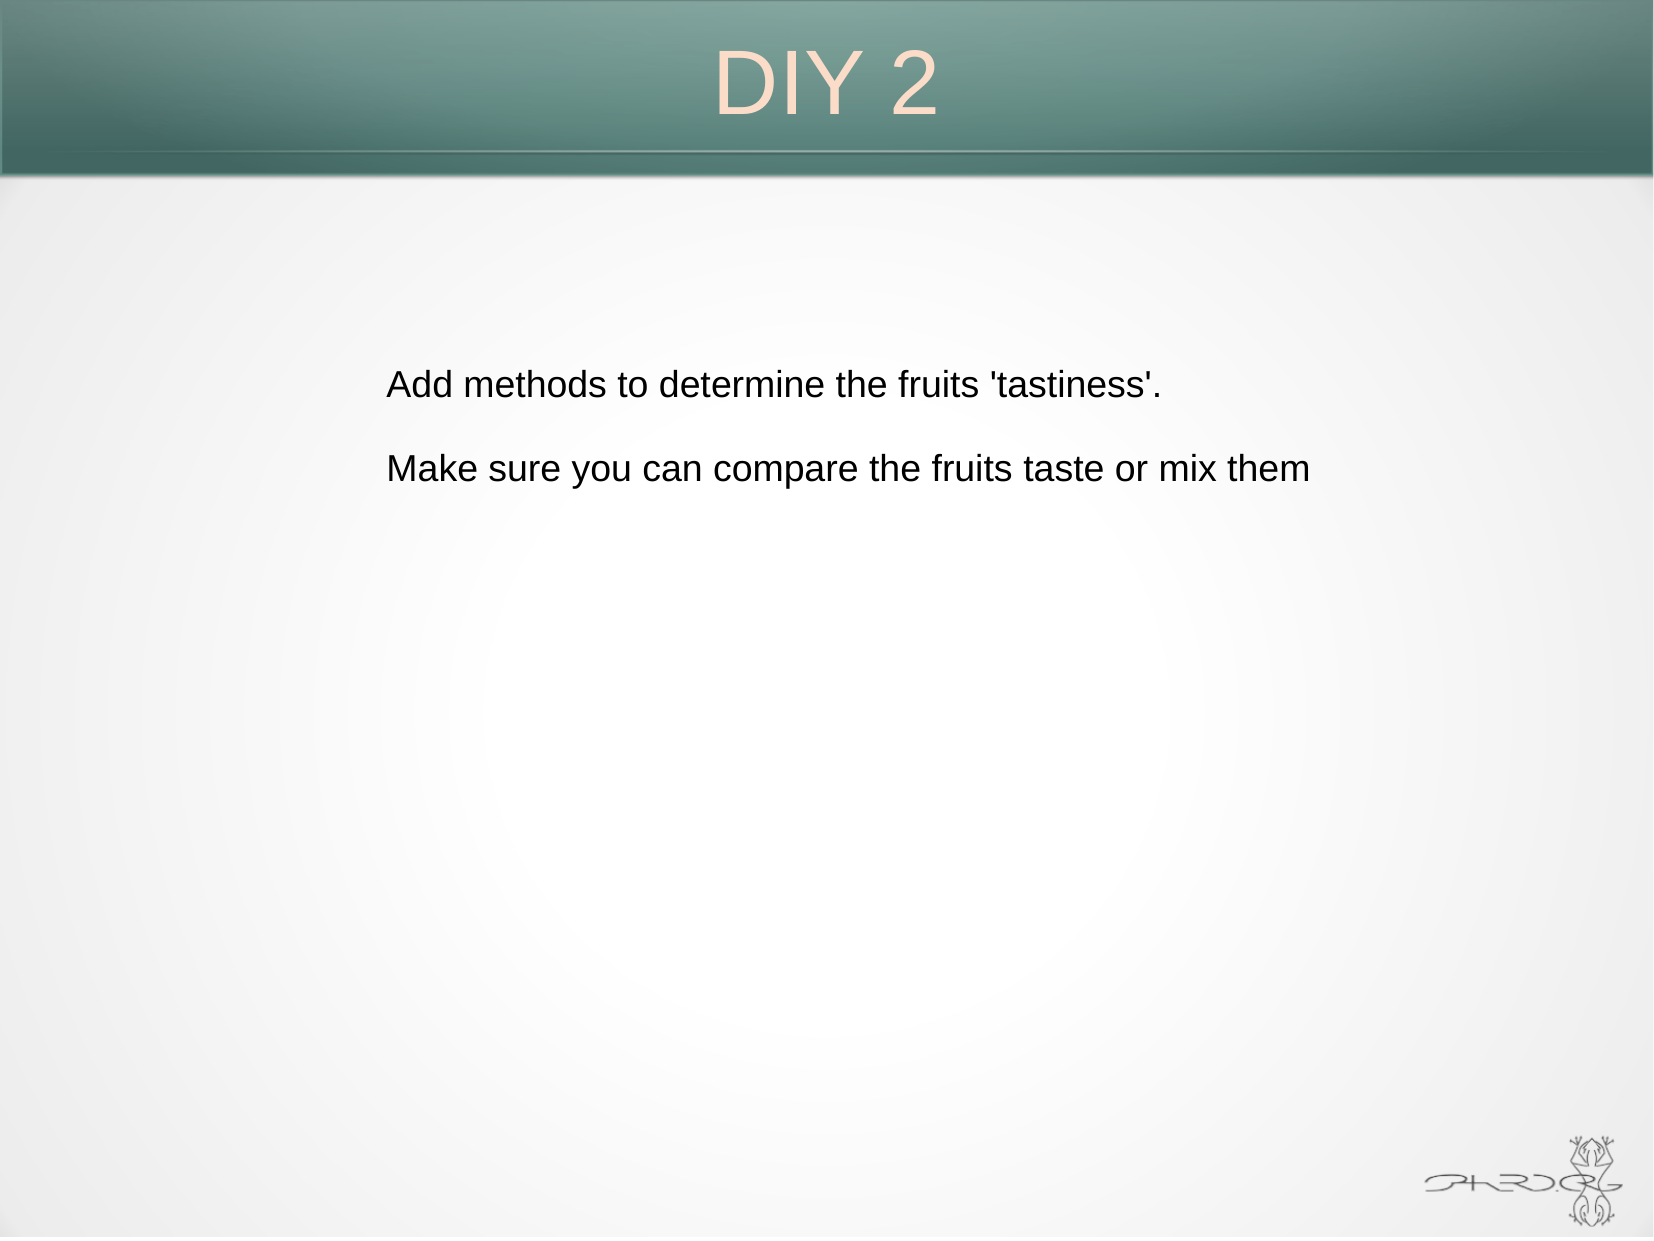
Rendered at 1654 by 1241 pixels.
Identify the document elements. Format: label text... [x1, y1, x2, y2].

title DIY 2 [82, 11, 1571, 154]
text_box Add methods to determine the fruits 'tastiness'. Make sure you can compare the fruits taste or mix them [386, 363, 1312, 532]
picture [0, 0, 1654, 1237]
